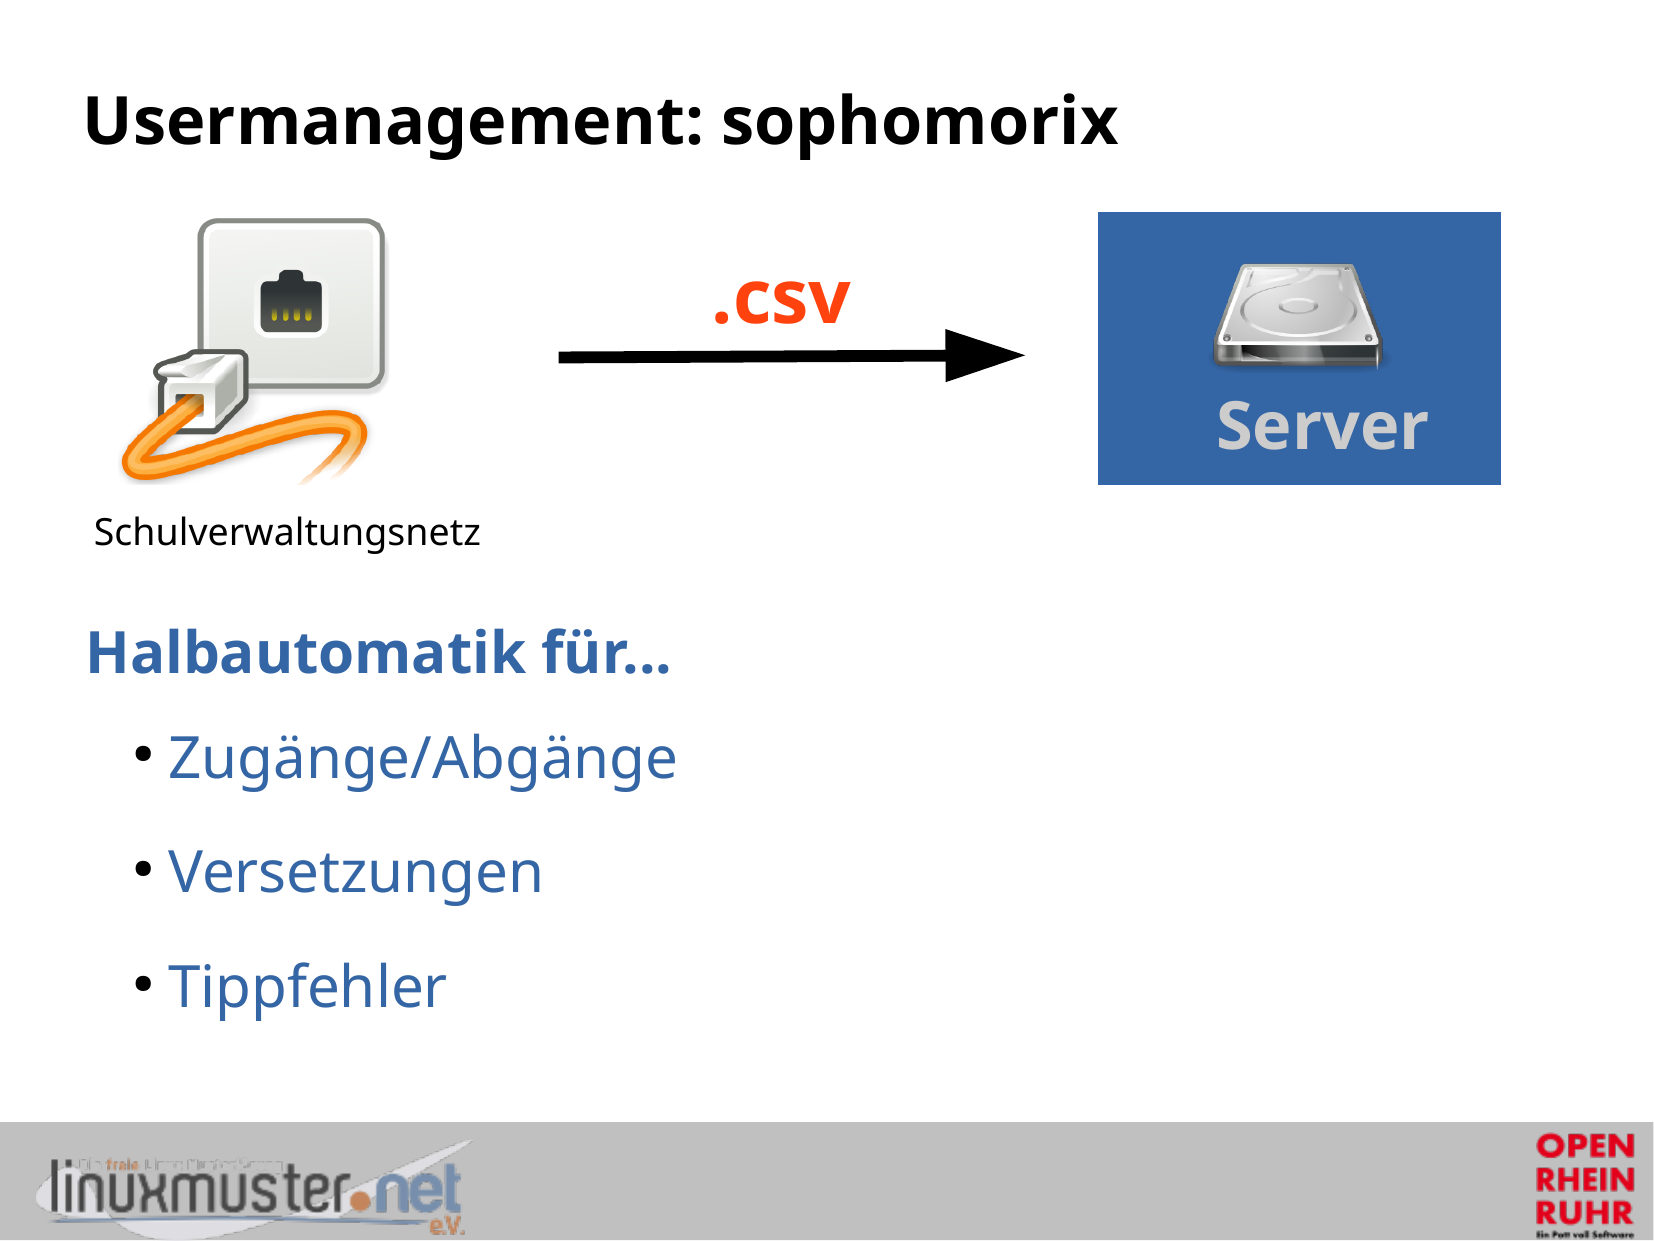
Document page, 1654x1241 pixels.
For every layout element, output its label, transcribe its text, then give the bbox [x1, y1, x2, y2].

title Usermanagement: sophomorix [82, 49, 1571, 189]
picture [1205, 212, 1394, 370]
text_box Halbautomatik für... [70, 604, 651, 686]
picture [36, 1140, 473, 1241]
picture [118, 212, 390, 485]
text_box Zugänge/Abgänge Versetzungen Tippfehler [118, 708, 792, 992]
picture [1535, 1131, 1636, 1241]
text_box Server [1201, 370, 1406, 461]
text_box [1098, 212, 1501, 485]
text_box .csv [696, 236, 859, 336]
text_box Schulverwaltungsnetz [79, 498, 485, 556]
